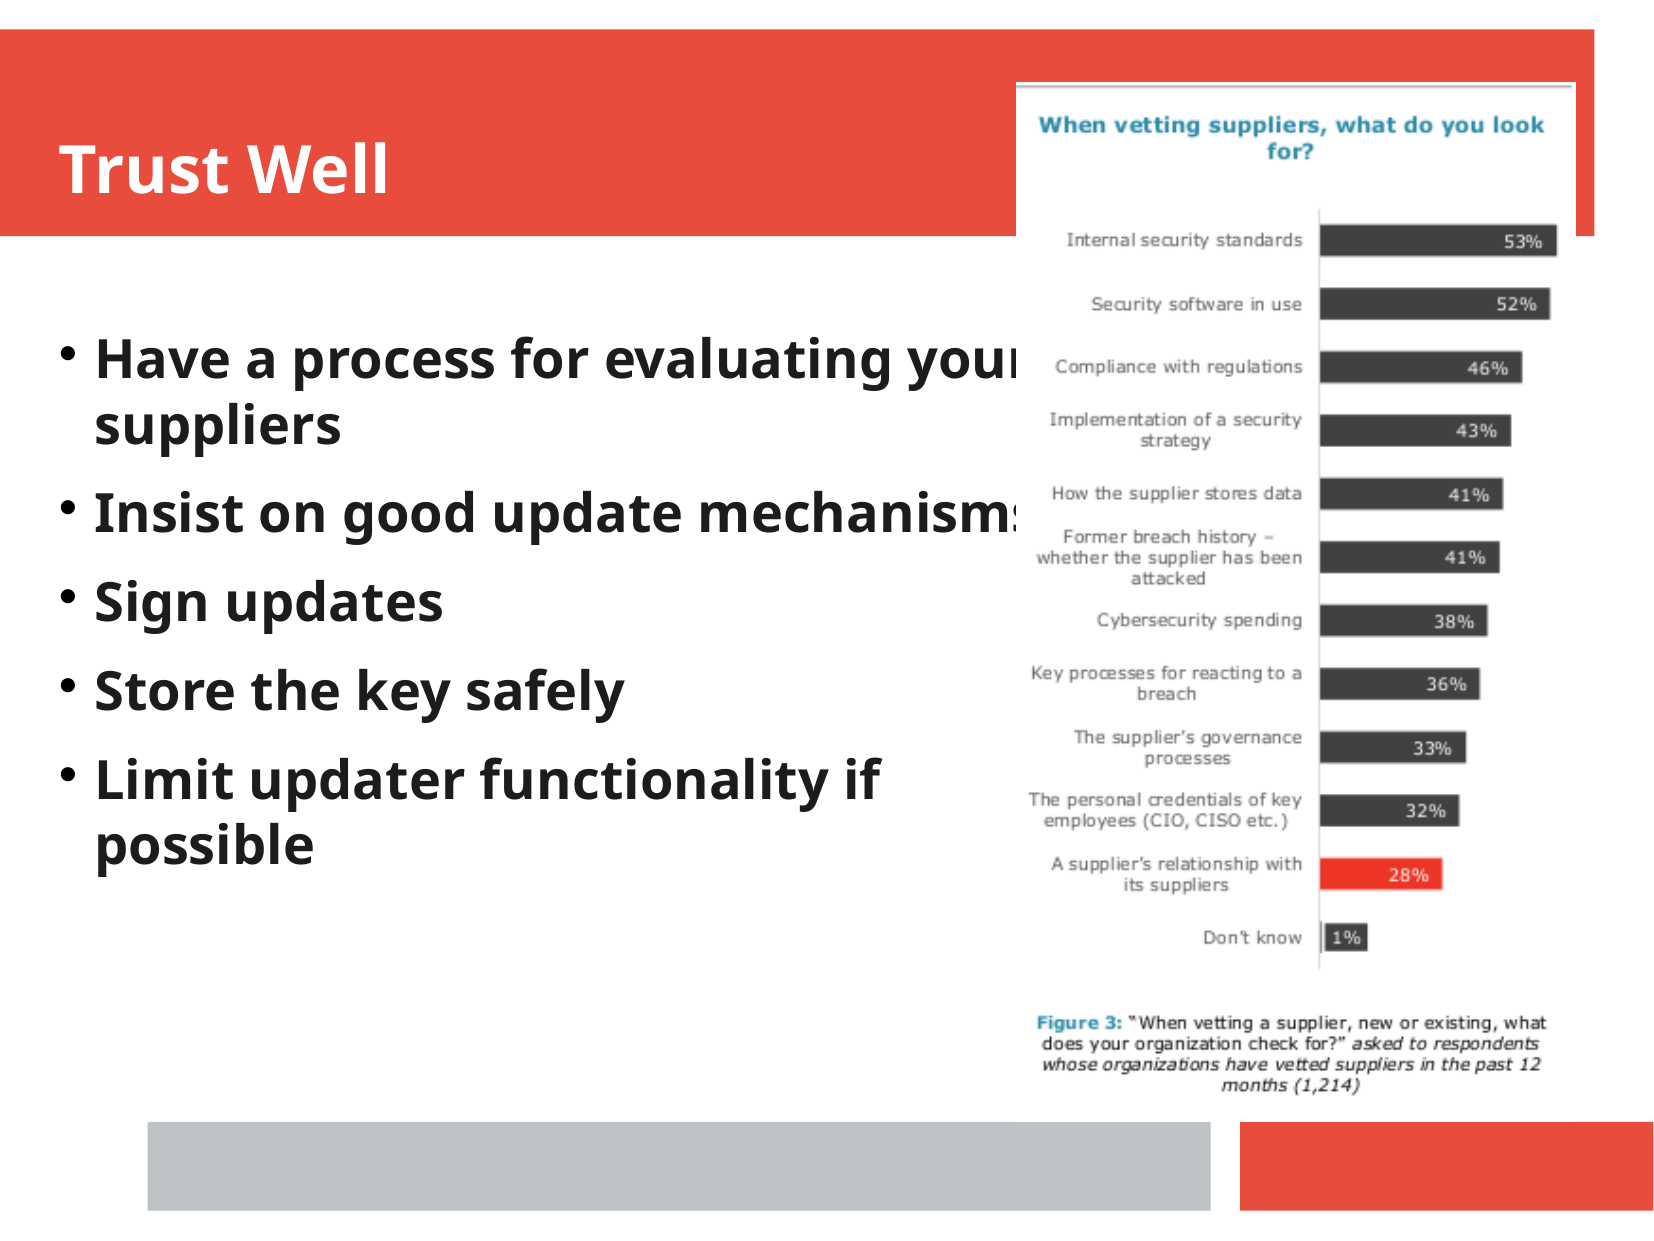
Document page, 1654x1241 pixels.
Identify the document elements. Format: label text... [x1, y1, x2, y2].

text_box Have a process for evaluating your suppliers Insist on good update mechanisms Sign updates Store the key safely Limit updater functionality if possible [58, 324, 1016, 1093]
text_box Trust Well [58, 58, 1595, 207]
picture [1016, 82, 1576, 1122]
